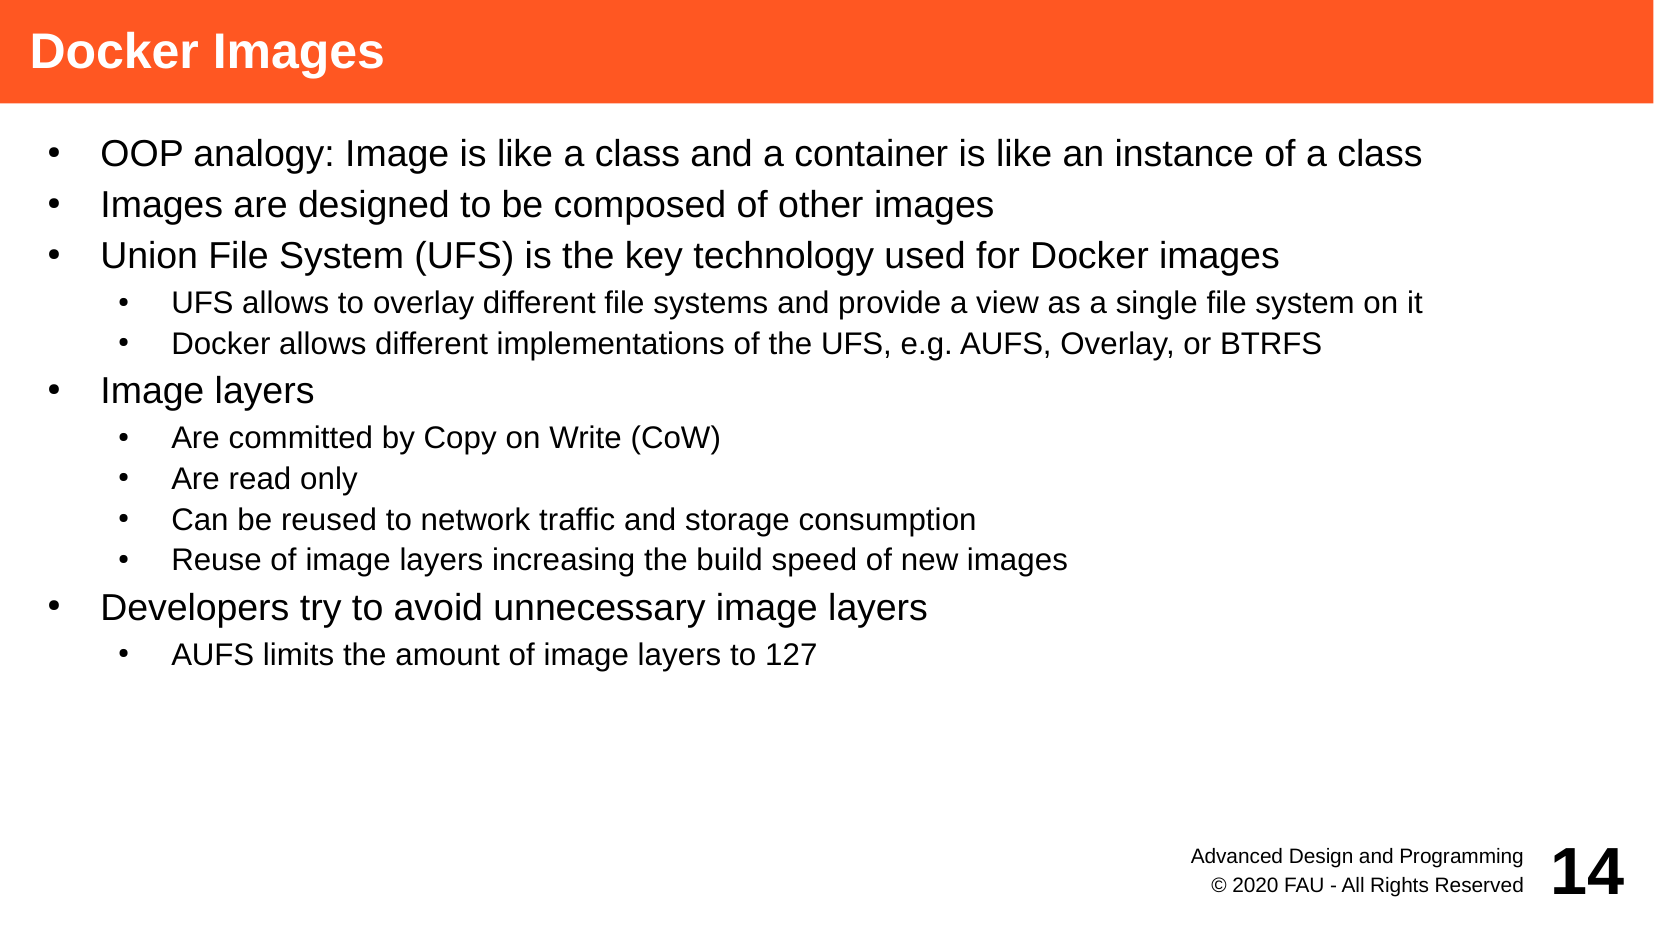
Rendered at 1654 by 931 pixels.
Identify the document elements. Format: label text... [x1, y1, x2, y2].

list OOP analogy: Image is like a class and a container is like an instance of a class Images are designed to be composed of other images Union File System (UFS) is the key technology used for Docker images UFS allows to overlay different file systems and provide a view as a single file system on it Docker allows different implementations of the UFS, e.g. AUFS, Overlay, or BTRFS Image layers Are committed by Copy on Write (CoW) Are read only Can be reused to network traffic and storage consumption Reuse of image layers increasing the build speed of new images Developers try to avoid unnecessary image layers AUFS limits the amount of image layers to 127 [29, 132, 1625, 813]
title Docker Images [0, 0, 1654, 104]
